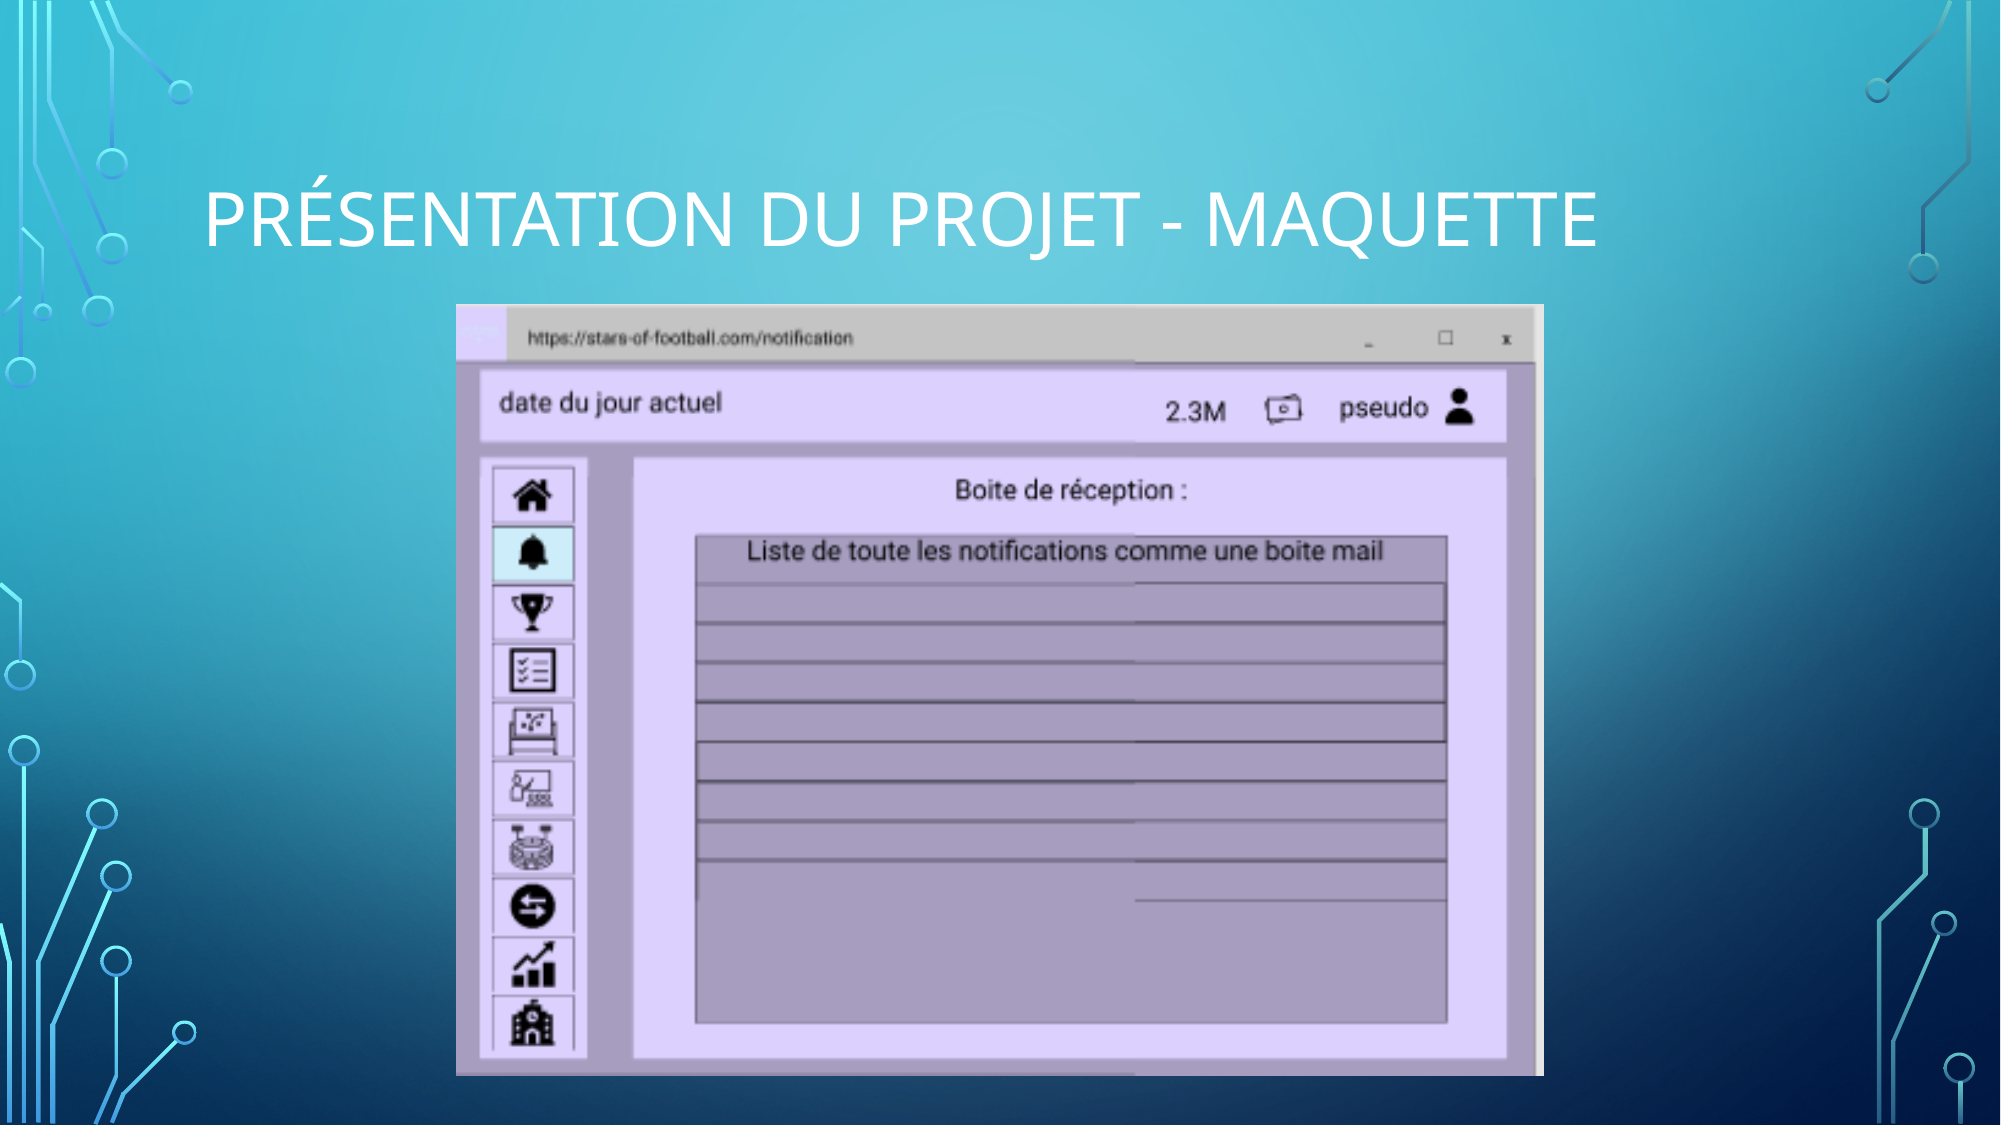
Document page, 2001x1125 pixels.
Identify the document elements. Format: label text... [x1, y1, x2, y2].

picture [456, 304, 1544, 1076]
title Présentation du projet - maquette [187, 101, 1813, 344]
